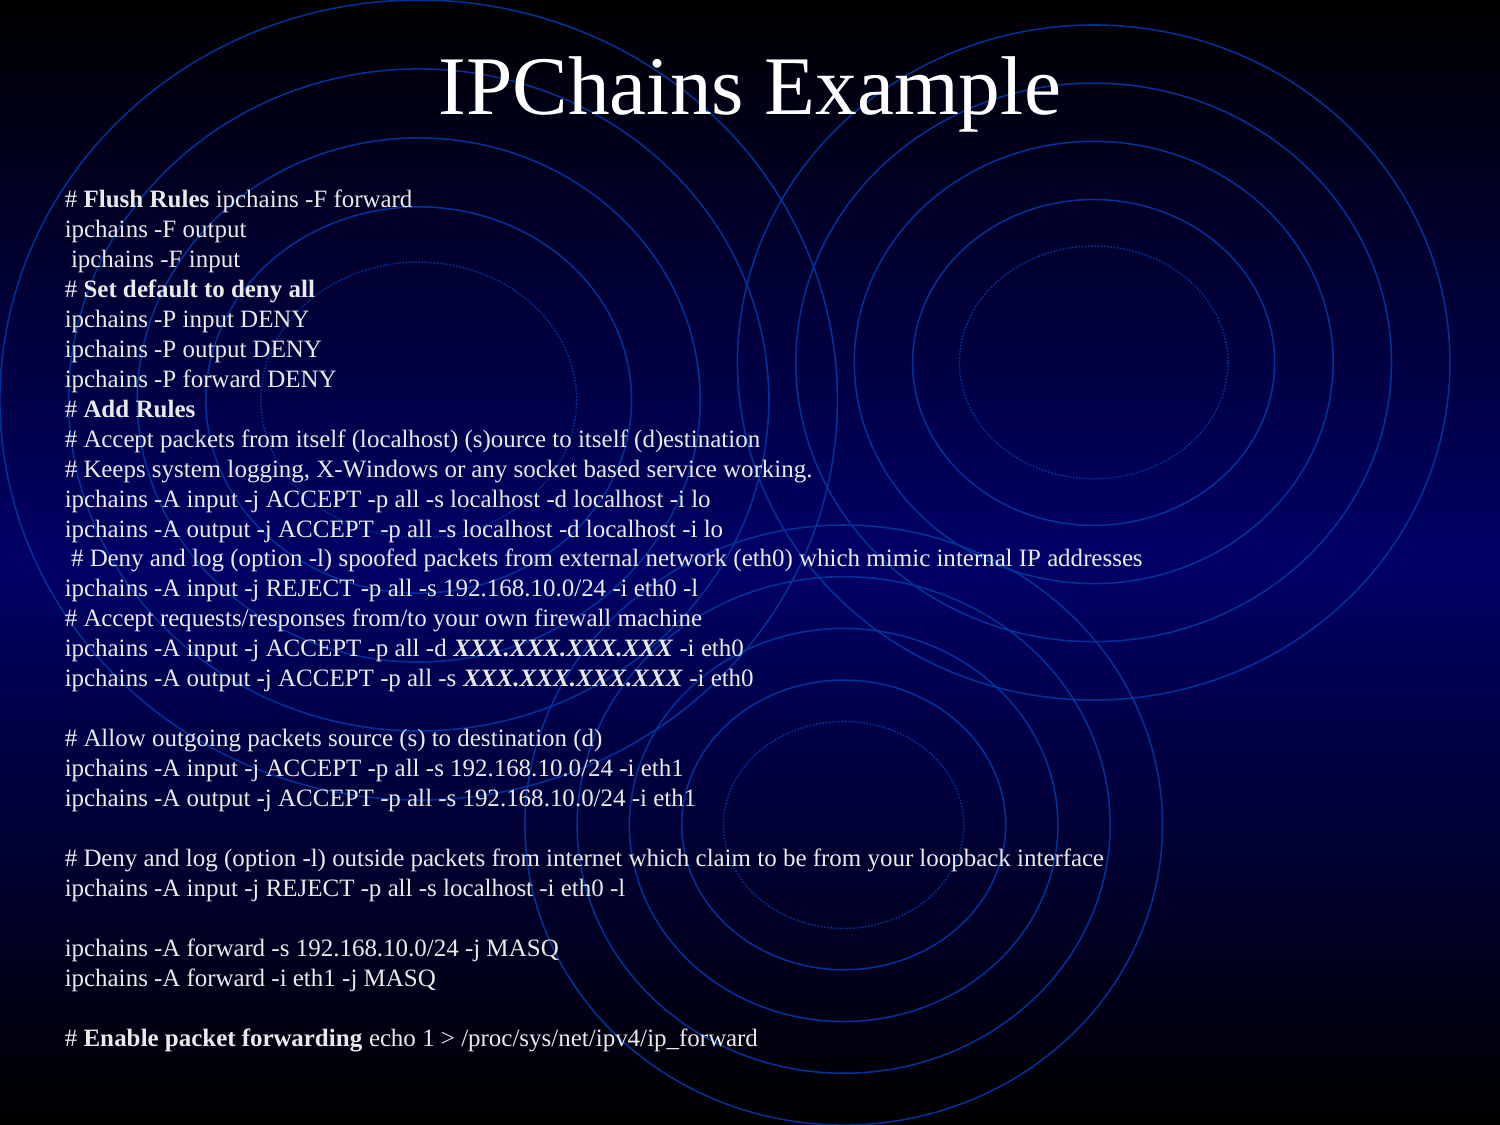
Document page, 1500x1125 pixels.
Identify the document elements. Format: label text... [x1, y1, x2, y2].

title IPChains Example [112, 23, 1388, 140]
text_box # Flush Rules ipchains -F forward ipchains -F output ipchains -F input # Set default to deny all ipchains -P input DENY ipchains -P output DENY ipchains -P forward DENY # Add Rules # Accept packets from itself (localhost) (s)ource to itself (d)estination # Keeps system logging, X-Windows or any socket based service working. ipchains -A input -j ACCEPT -p all -s localhost -d localhost -i lo ipchains -A output -j ACCEPT -p all -s localhost -d localhost -i lo # Deny and log (option -l) spoofed packets from external network (eth0) which mimic internal IP addresses ipchains -A input -j REJECT -p all -s 192.168.10.0/24 -i eth0 -l # Accept requests/responses from/to your own firewall machine ipchains -A input -j ACCEPT -p all -d XXX.XXX.XXX.XXX -i eth0 ipchains -A output -j ACCEPT -p all -s XXX.XXX.XXX.XXX -i eth0 # Allow outgoing packets source (s) to destination (d) ipchains -A input -j ACCEPT -p all -s 192.168.10.0/24 -i eth1 ipchains -A output -j ACCEPT -p all -s 192.168.10.0/24 -i eth1 # Deny and log (option -l) outside packets from internet which claim to be from your loopback interface ipchains -A input -j REJECT -p all -s localhost -i eth0 -l ipchains -A forward -s 192.168.10.0/24 -j MASQ ipchains -A forward -i eth1 -j MASQ # Enable packet forwarding echo 1 > /proc/sys/net/ipv4/ip_forward [50, 174, 1451, 1059]
